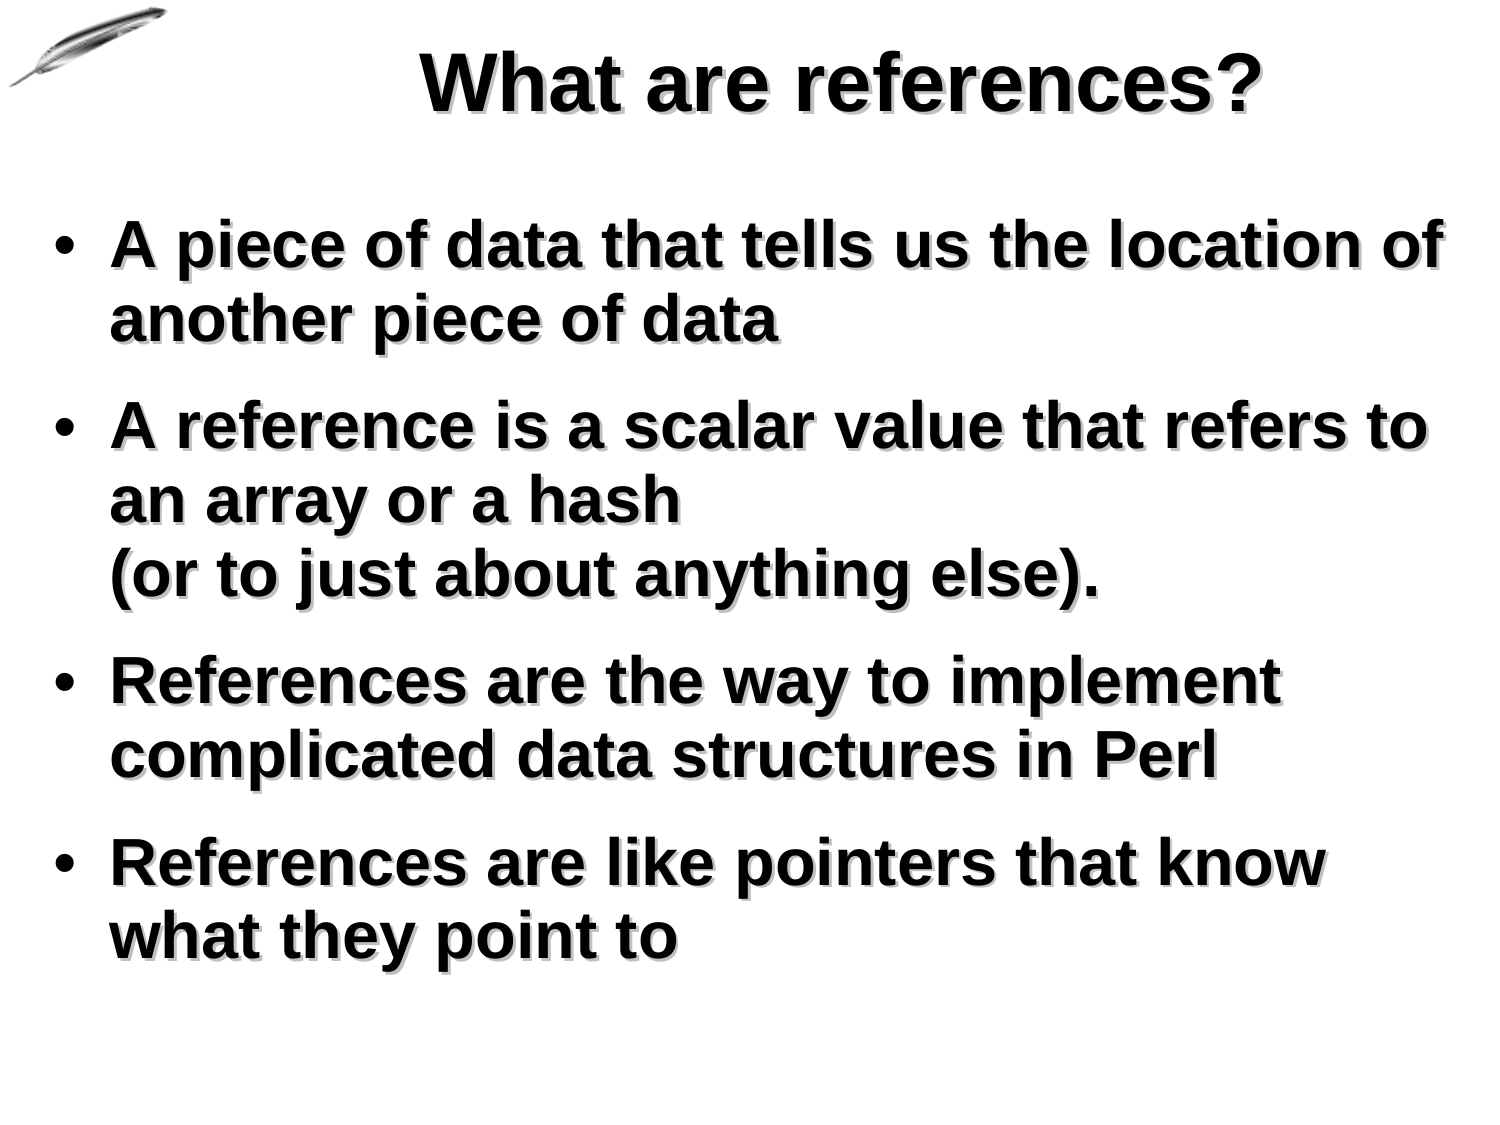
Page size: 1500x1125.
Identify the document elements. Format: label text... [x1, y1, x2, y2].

title What are references? [419, 0, 1459, 176]
list A piece of data that tells us the location of another piece of data A reference is a scalar value that refers to an array or a hash (or to just about anything else). References are the way to implement complicated data structures in Perl References are like pointers that know what they point to [53, 207, 1447, 1084]
picture [5, 5, 173, 89]
